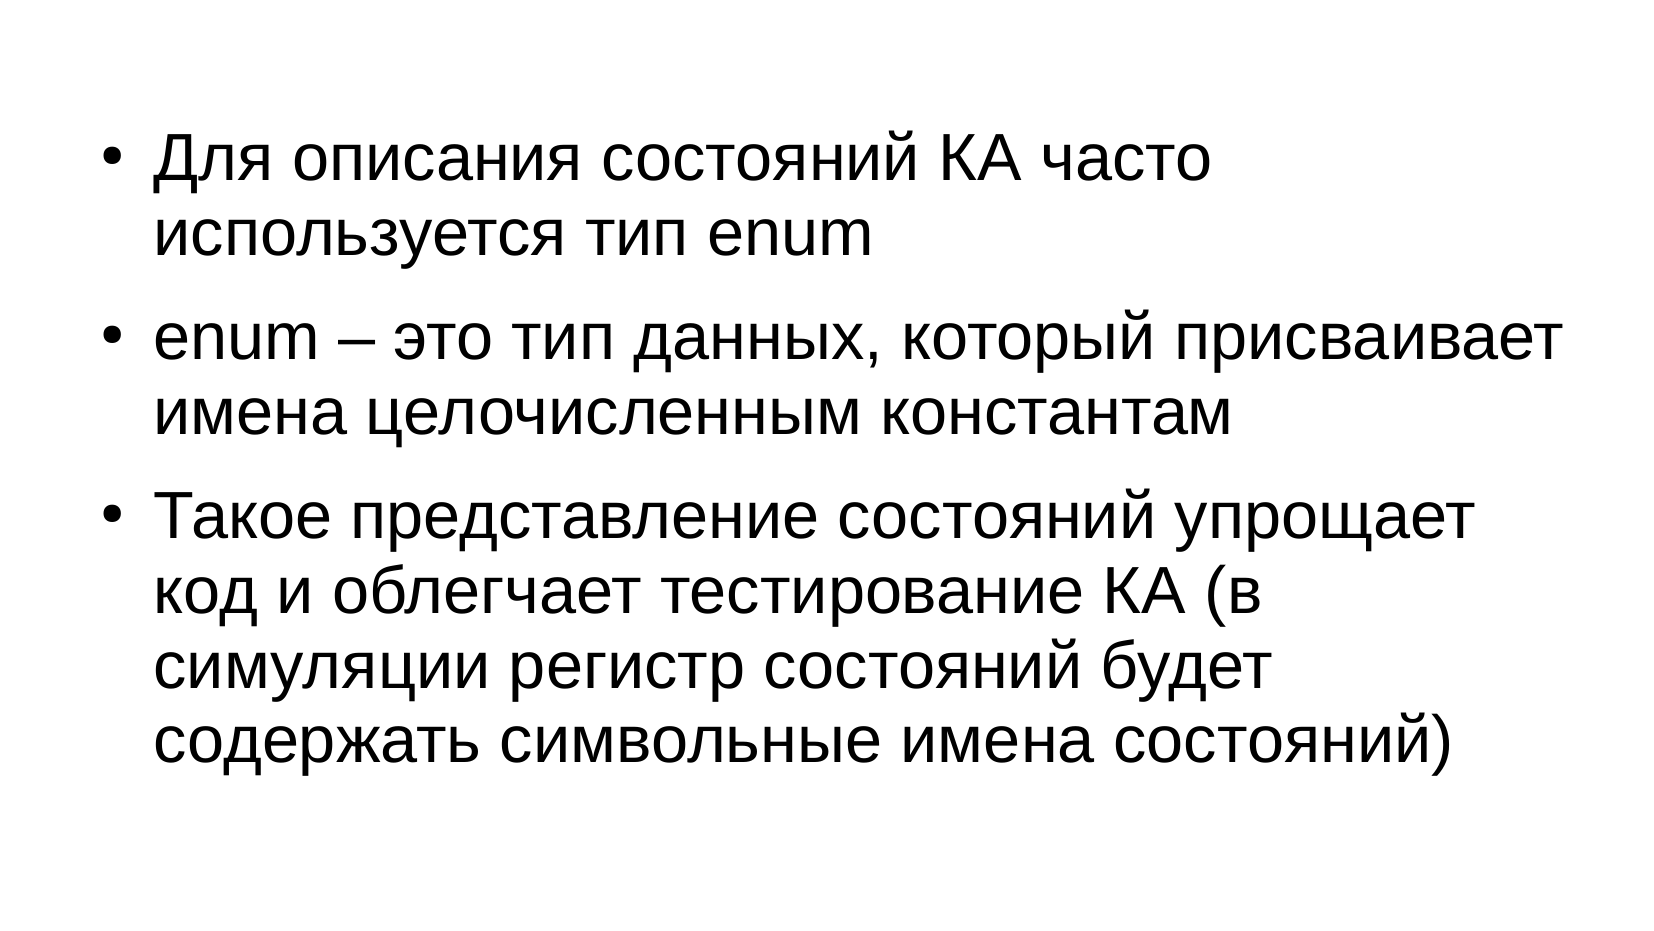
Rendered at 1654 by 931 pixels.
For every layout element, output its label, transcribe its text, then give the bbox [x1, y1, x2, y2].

list Для описания состояний КА часто используется тип enum enum – это тип данных, который присваивает имена целочисленным константам Такое представление состояний упрощает код и облегчает тестирование КА (в симуляции регистр состояний будет содержать символьные имена состояний) [82, 120, 1571, 804]
